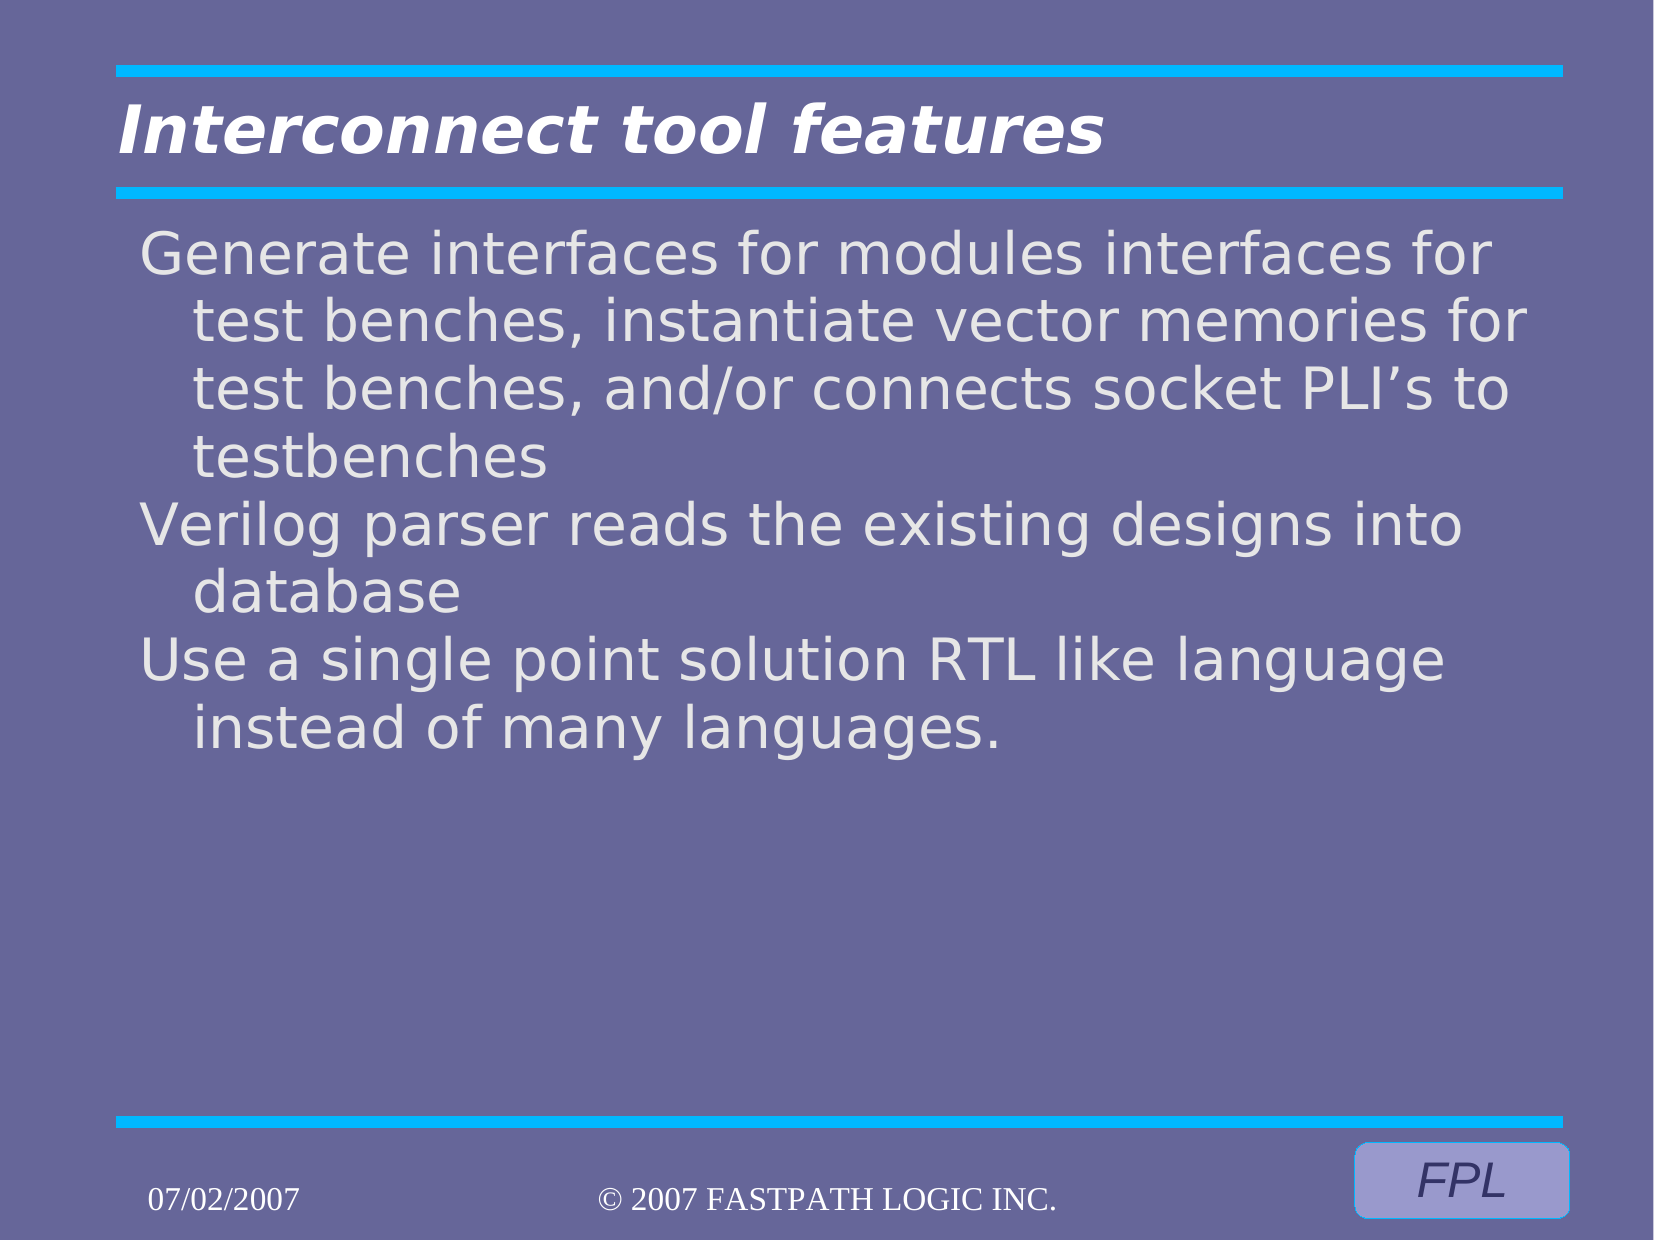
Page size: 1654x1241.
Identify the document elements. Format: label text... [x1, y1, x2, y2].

title Interconnect tool features [118, 41, 1531, 219]
list Generate interfaces for modules interfaces for test benches, instantiate vector memories for test benches, and/or connects socket PLI’s to testbenches Verilog parser reads the existing designs into database Use a single point solution RTL like language instead of many languages. [121, 220, 1561, 1133]
